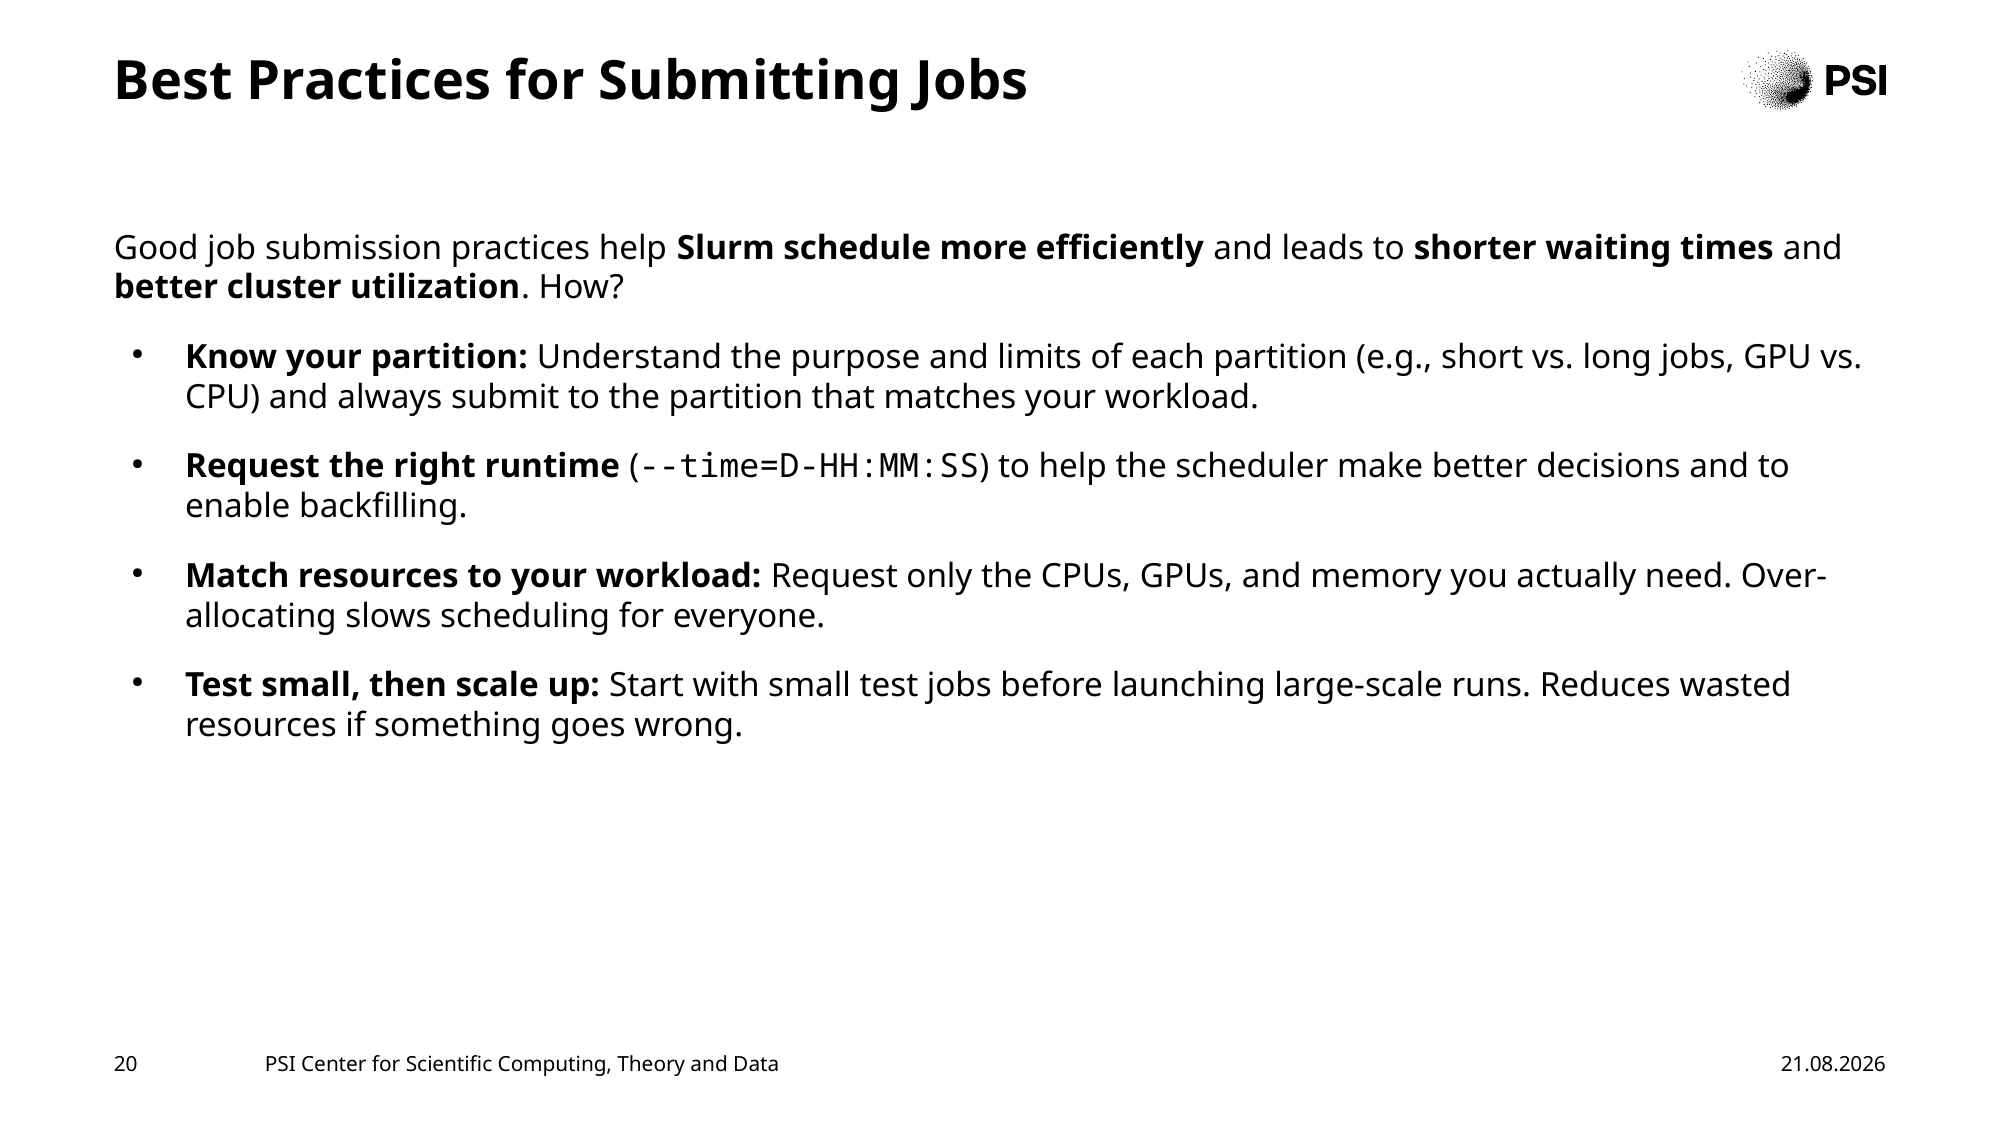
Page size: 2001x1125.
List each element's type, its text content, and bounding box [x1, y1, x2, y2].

list Good job submission practices help Slurm schedule more efficiently and leads to shorter waiting times and better cluster utilization. How? Know your partition: Understand the purpose and limits of each partition (e.g., short vs. long jobs, GPU vs. CPU) and always submit to the partition that matches your workload. Request the right runtime (--time=D-HH:MM:SS) to help the scheduler make better decisions and to enable backfilling. Match resources to your workload: Request only the CPUs, GPUs, and memory you actually need. Over-allocating slows scheduling for everyone. Test small, then scale up: Start with small test jobs before launching large-scale runs. Reduces wasted resources if something goes wrong. [114, 225, 1876, 988]
title Best Practices for Submitting Jobs [114, 45, 1585, 179]
